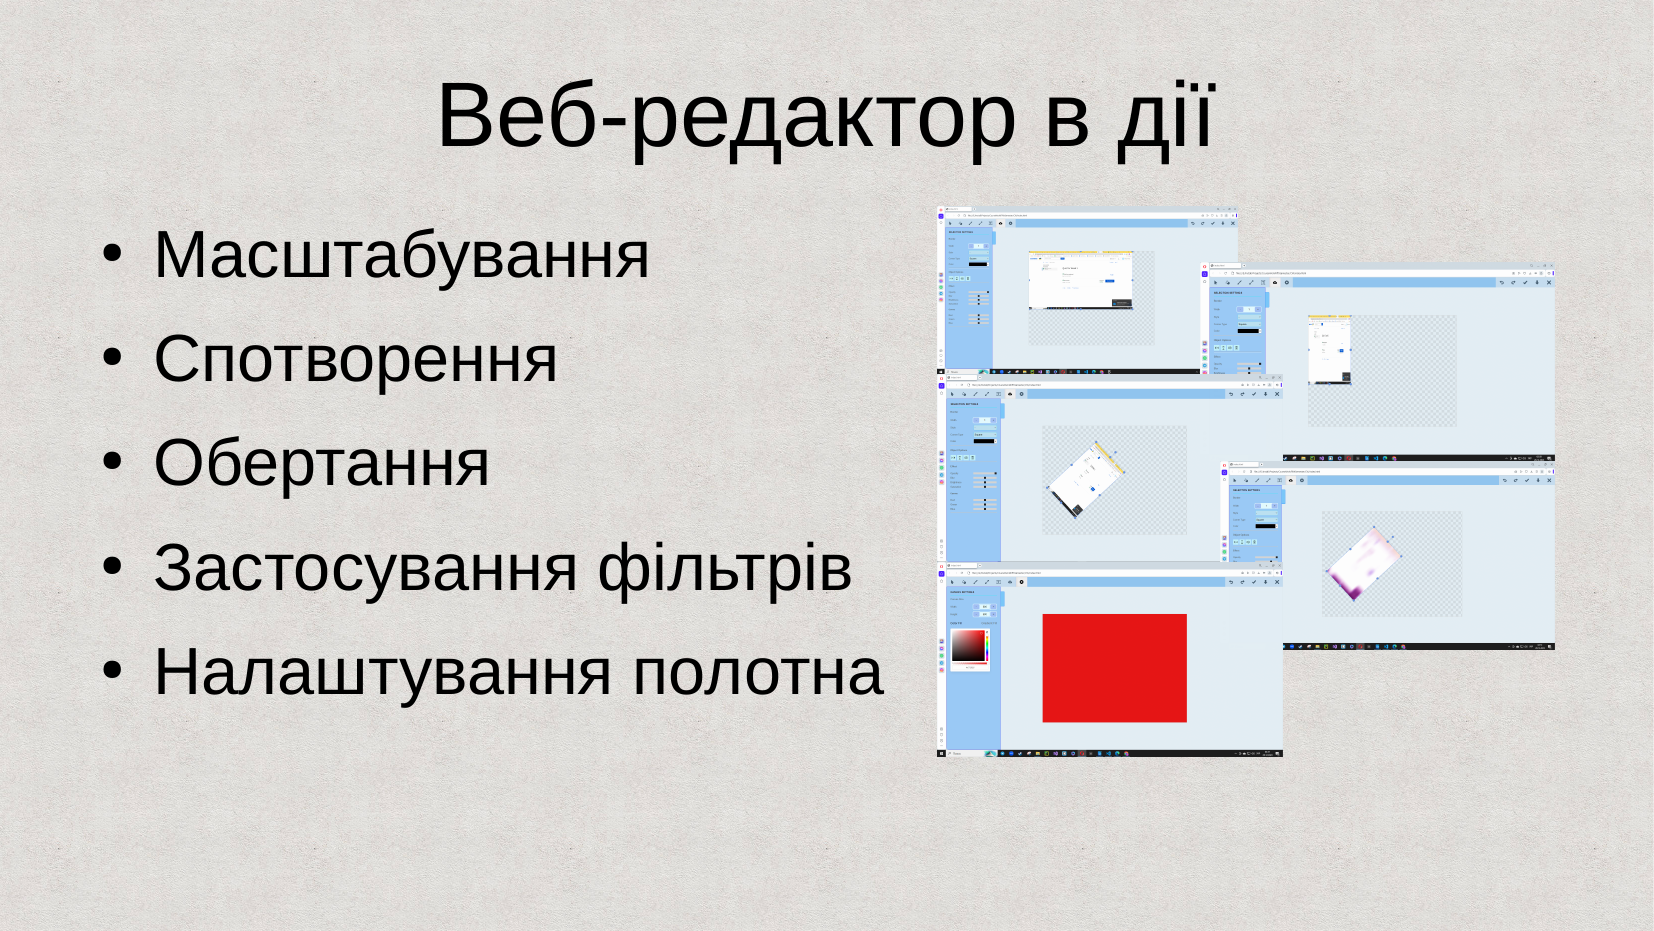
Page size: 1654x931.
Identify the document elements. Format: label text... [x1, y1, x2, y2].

picture [0, 0, 1654, 931]
title Веб-редактор в дії [82, 12, 1571, 112]
list Масштабування Спотворення Обертання Застосування фільтрів Налаштування полотна [82, 112, 1571, 758]
